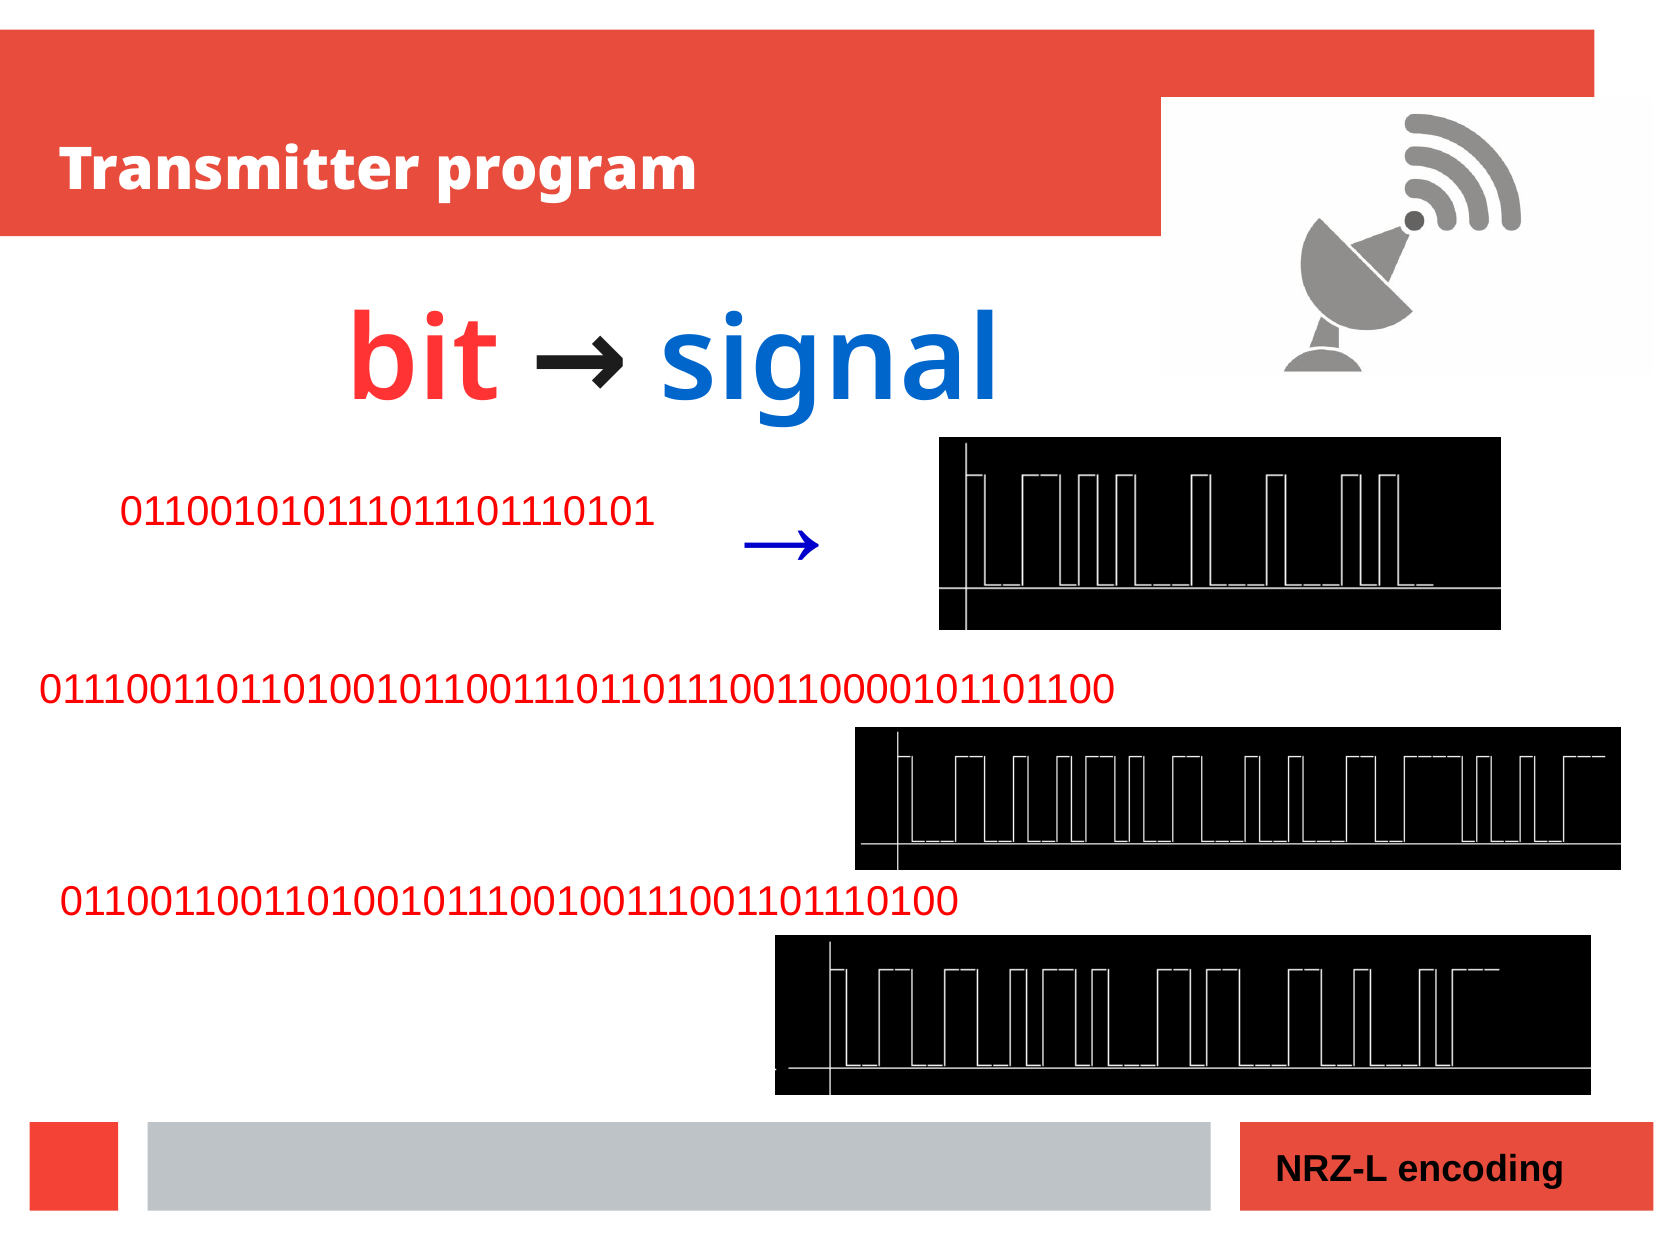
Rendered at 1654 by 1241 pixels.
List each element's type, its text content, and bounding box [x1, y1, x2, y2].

text_box 0110011001101001011100100111001101110100 [45, 870, 1005, 932]
text_box → [660, 445, 860, 601]
picture [775, 935, 1591, 1096]
text_box 011100110110100101100111011011100110000101101100 [24, 658, 1171, 721]
picture [855, 727, 1621, 871]
text_box 011001010111011101110101 [105, 480, 693, 542]
picture [939, 437, 1501, 631]
picture [1161, 97, 1654, 376]
text_box bit → signal [345, 274, 1182, 436]
text_box NRZ-L encoding [1260, 1140, 1591, 1197]
title Transmitter program [59, 59, 1595, 207]
